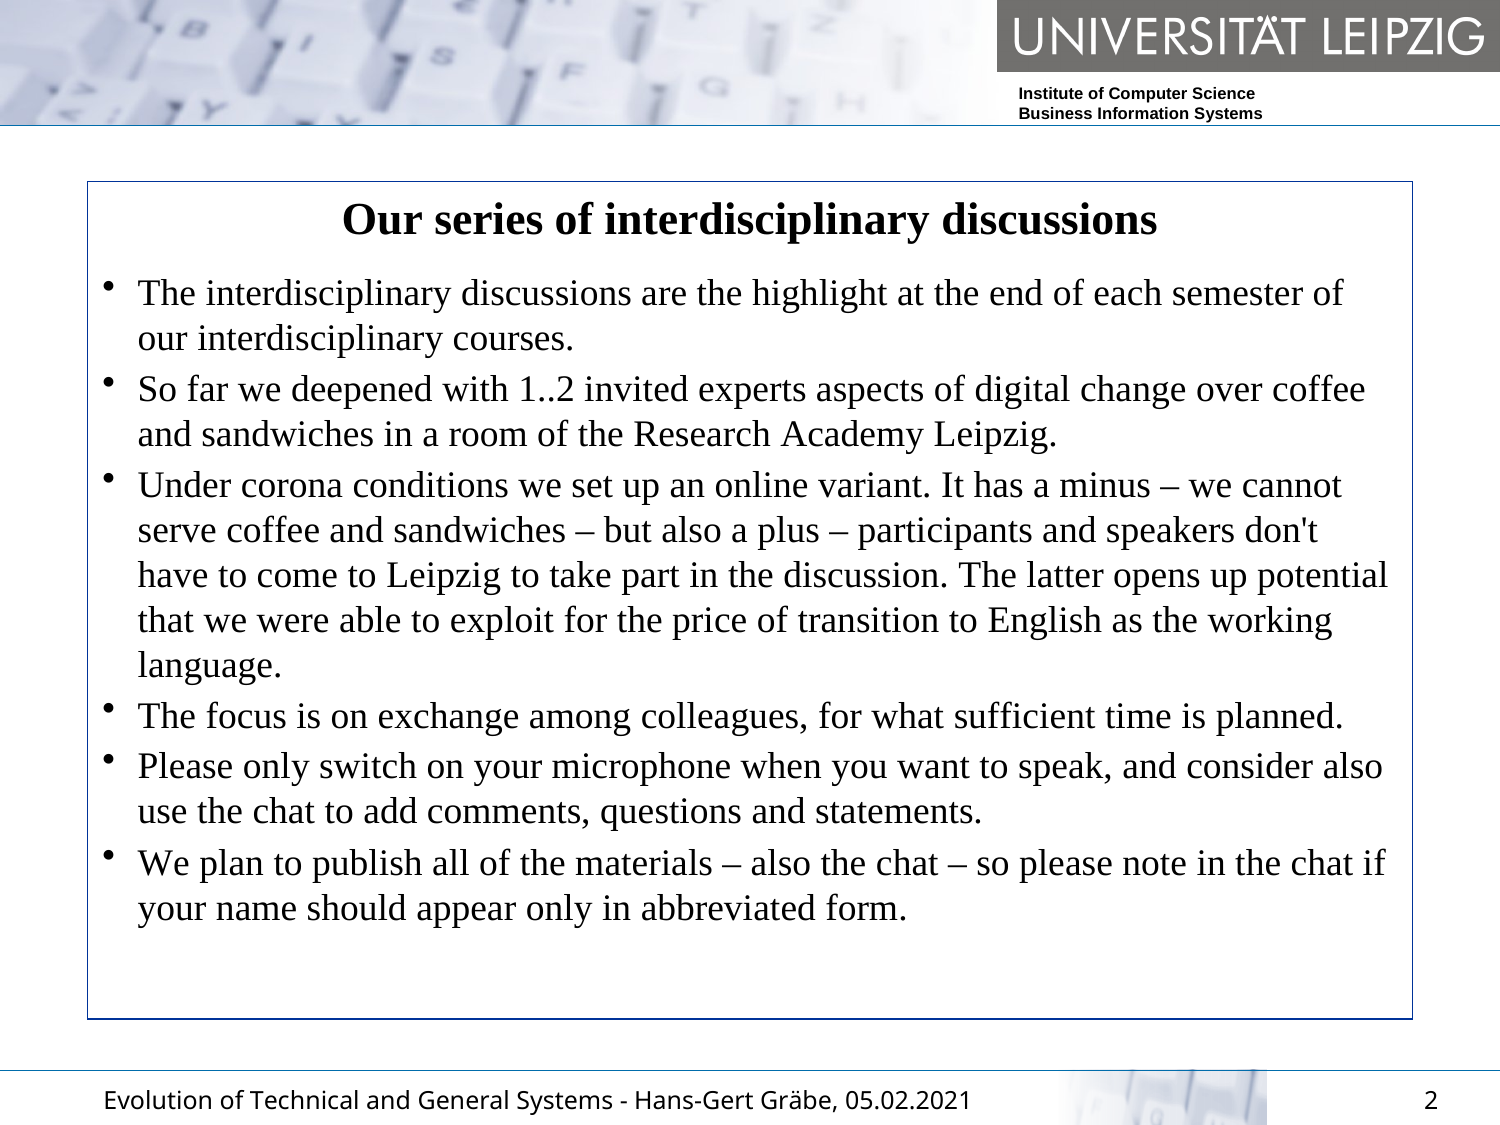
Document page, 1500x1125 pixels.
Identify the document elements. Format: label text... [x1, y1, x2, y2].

picture [1057, 1071, 1267, 1125]
text_box Our series of interdisciplinary discussions The interdisciplinary discussions are the highlight at the end of each semester of our interdisciplinary courses. So far we deepened with 1..2 invited experts aspects of digital change over coffee and sandwiches in a room of the Research Academy Leipzig. Under corona conditions we set up an online variant. It has a minus – we cannot serve coffee and sandwiches – but also a plus – participants and speakers don't have to come to Leipzig to take part in the discussion. The latter opens up potential that we were able to exploit for the price of transition to English as the working language. The focus is on exchange among colleagues, for what sufficient time is planned. Please only switch on your microphone when you want to speak, and consider also use the chat to add comments, questions and statements. We plan to publish all of the materials – also the chat – so please note in the chat if your name should appear only in abbreviated form. [87, 181, 1413, 1020]
picture [0, 0, 1500, 125]
